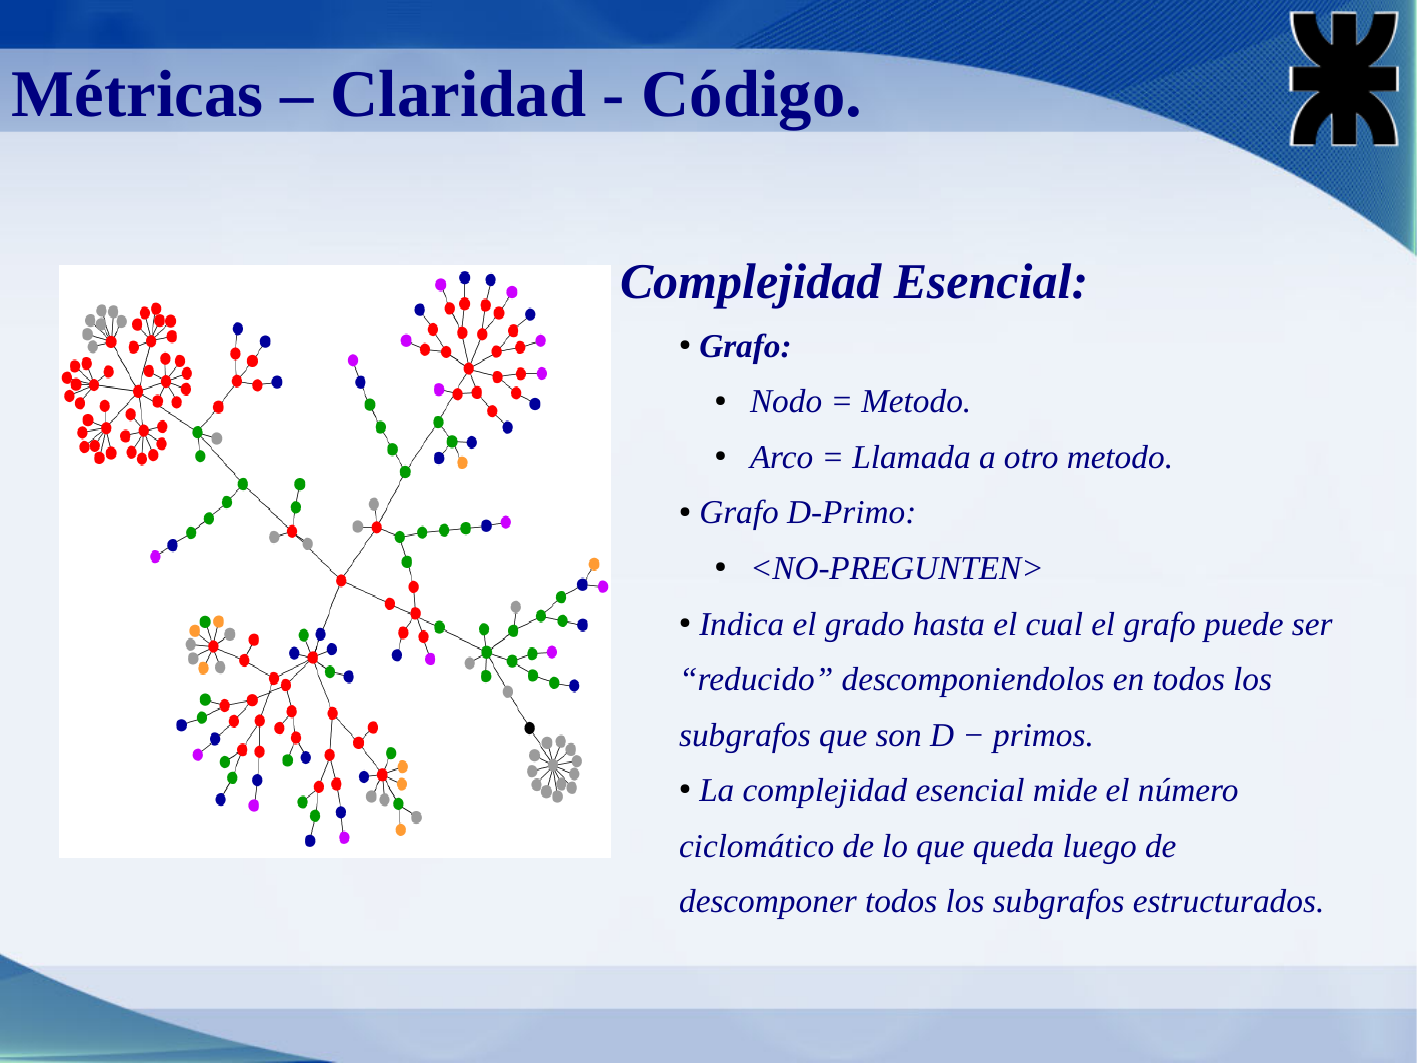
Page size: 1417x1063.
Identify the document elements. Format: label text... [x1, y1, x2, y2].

title Métricas – Claridad - Código. [11, 5, 1004, 183]
subtitle Complejidad Esencial: Grafo: Nodo = Metodo. Arco = Llamada a otro metodo. Grafo D-Primo: <NO-PREGUNTEN> Indica el grado hasta el cual el grafo puede ser “reducido” descomponiendolos en todos los subgrafos que son D − primos. La complejidad esencial mide el número ciclomático de lo que queda luego de descomponer todos los subgrafos estructurados. [620, 177, 1346, 969]
picture [0, 0, 1417, 1063]
